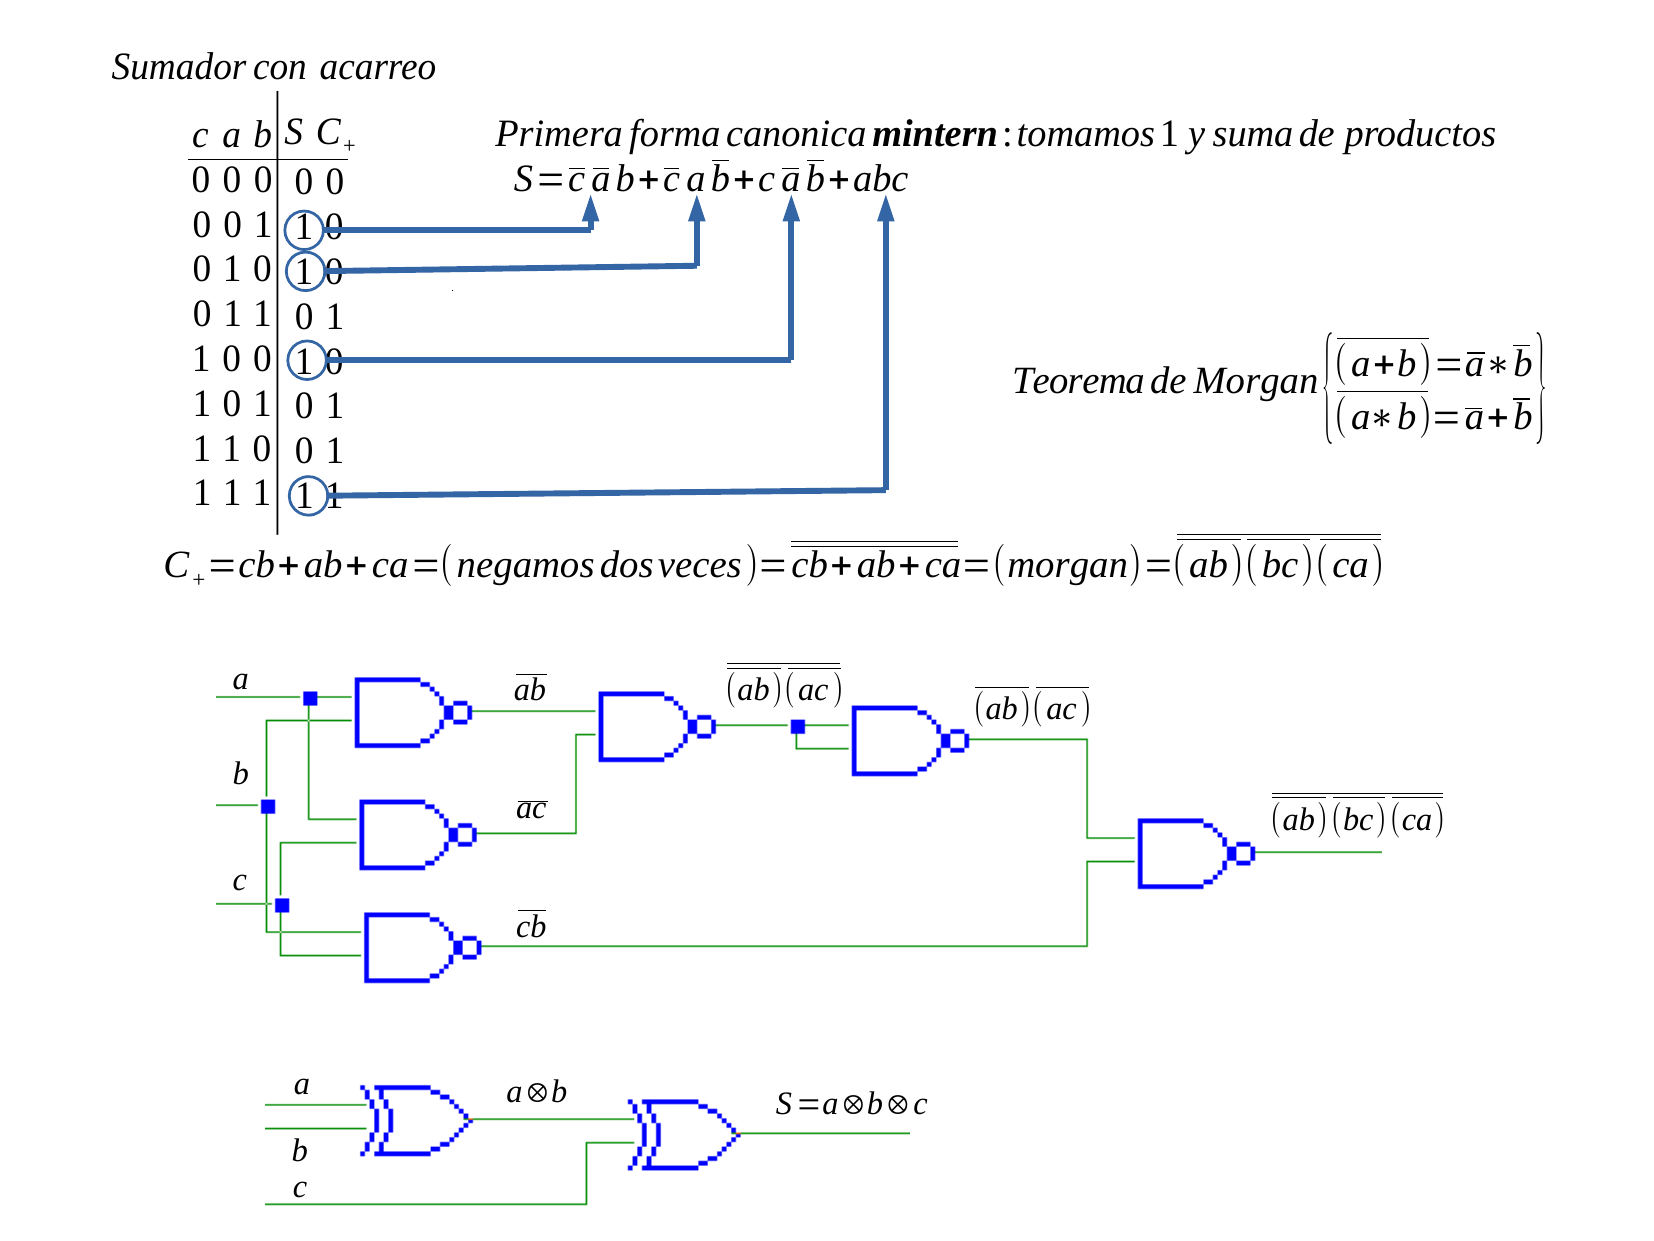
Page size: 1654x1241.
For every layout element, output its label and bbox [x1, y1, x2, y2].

chart [1262, 791, 1453, 840]
chart [498, 1073, 577, 1111]
chart [507, 908, 555, 945]
picture [216, 673, 1382, 988]
chart [507, 790, 557, 827]
chart [288, 254, 323, 289]
chart [224, 660, 258, 697]
chart [287, 213, 321, 248]
chart [965, 685, 1099, 729]
chart [767, 1085, 936, 1123]
chart [283, 1132, 317, 1205]
chart [505, 672, 556, 709]
chart [1002, 330, 1560, 447]
chart [224, 862, 257, 899]
chart [477, 112, 1514, 245]
chart [291, 479, 326, 513]
chart [290, 343, 324, 378]
chart [311, 233, 453, 268]
chart [224, 755, 258, 793]
chart [285, 1065, 319, 1103]
chart [717, 661, 851, 710]
chart [94, 44, 1393, 592]
picture [265, 1065, 910, 1229]
